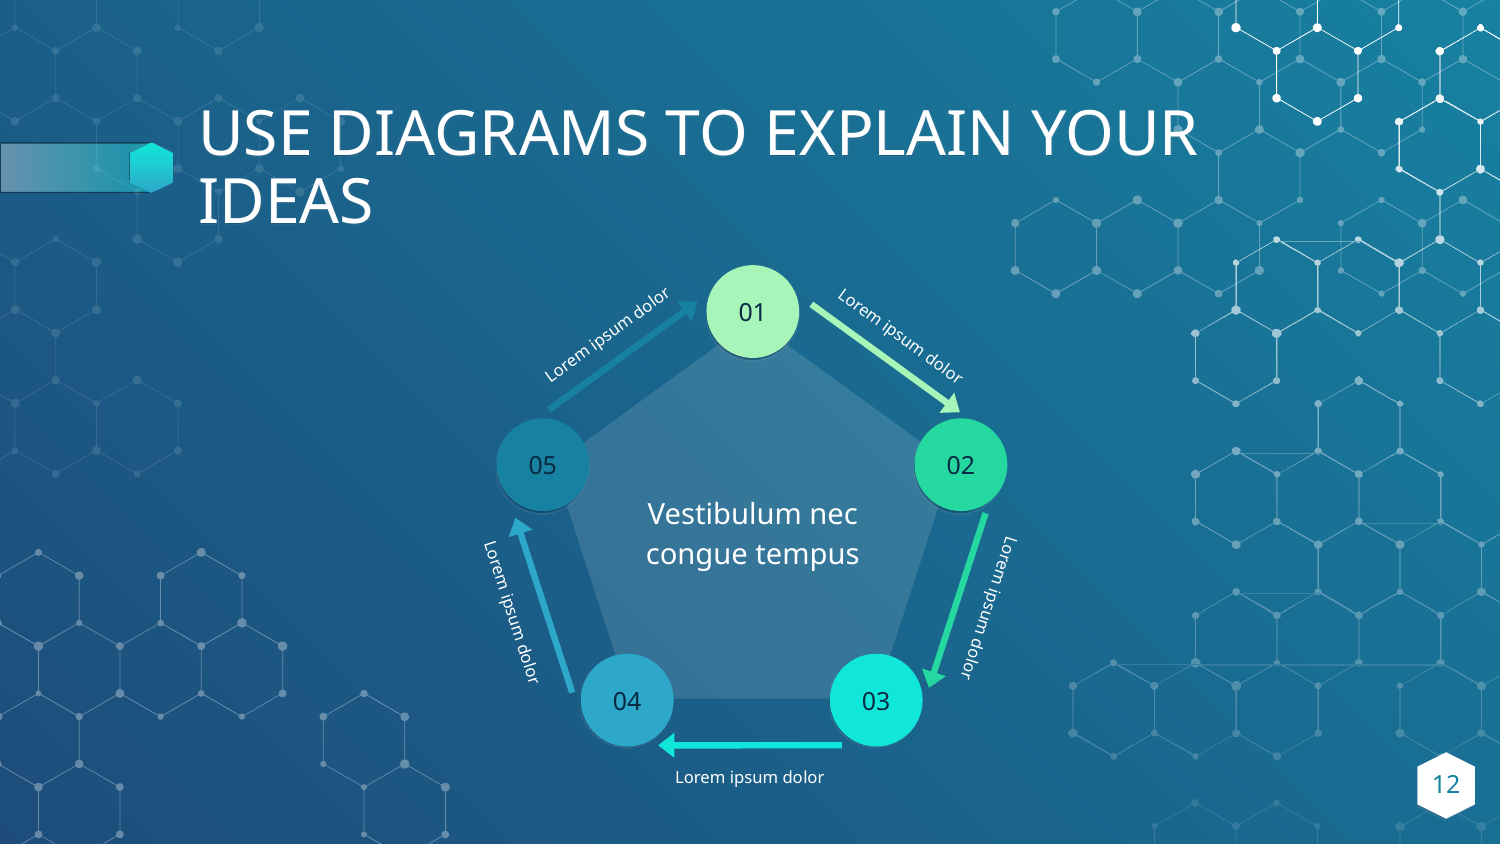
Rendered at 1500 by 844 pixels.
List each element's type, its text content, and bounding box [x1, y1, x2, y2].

text_box Lorem ipsum dolor [933, 512, 1045, 704]
text_box 05 [496, 418, 590, 512]
text_box 04 [580, 653, 674, 747]
text_box [658, 732, 842, 758]
text_box 03 [829, 653, 923, 747]
text_box Lorem ipsum dolor [658, 748, 842, 808]
text_box [809, 301, 960, 413]
text_box 02 [914, 418, 1008, 512]
text_box 01 [706, 265, 800, 358]
title USE DIAGRAMS TO EXPLAIN YOUR IDEAS [198, 140, 1302, 198]
text_box [921, 512, 989, 688]
text_box [547, 301, 698, 413]
text_box Lorem ipsum dolor [814, 259, 992, 411]
text_box [508, 517, 576, 694]
text_box [566, 344, 939, 699]
text_box Lorem ipsum dolor [456, 517, 568, 709]
text_box Lorem ipsum dolor [517, 257, 696, 406]
text_box Vestibulum nec congue tempus [620, 426, 886, 634]
slide_number <número> [1417, 752, 1475, 819]
